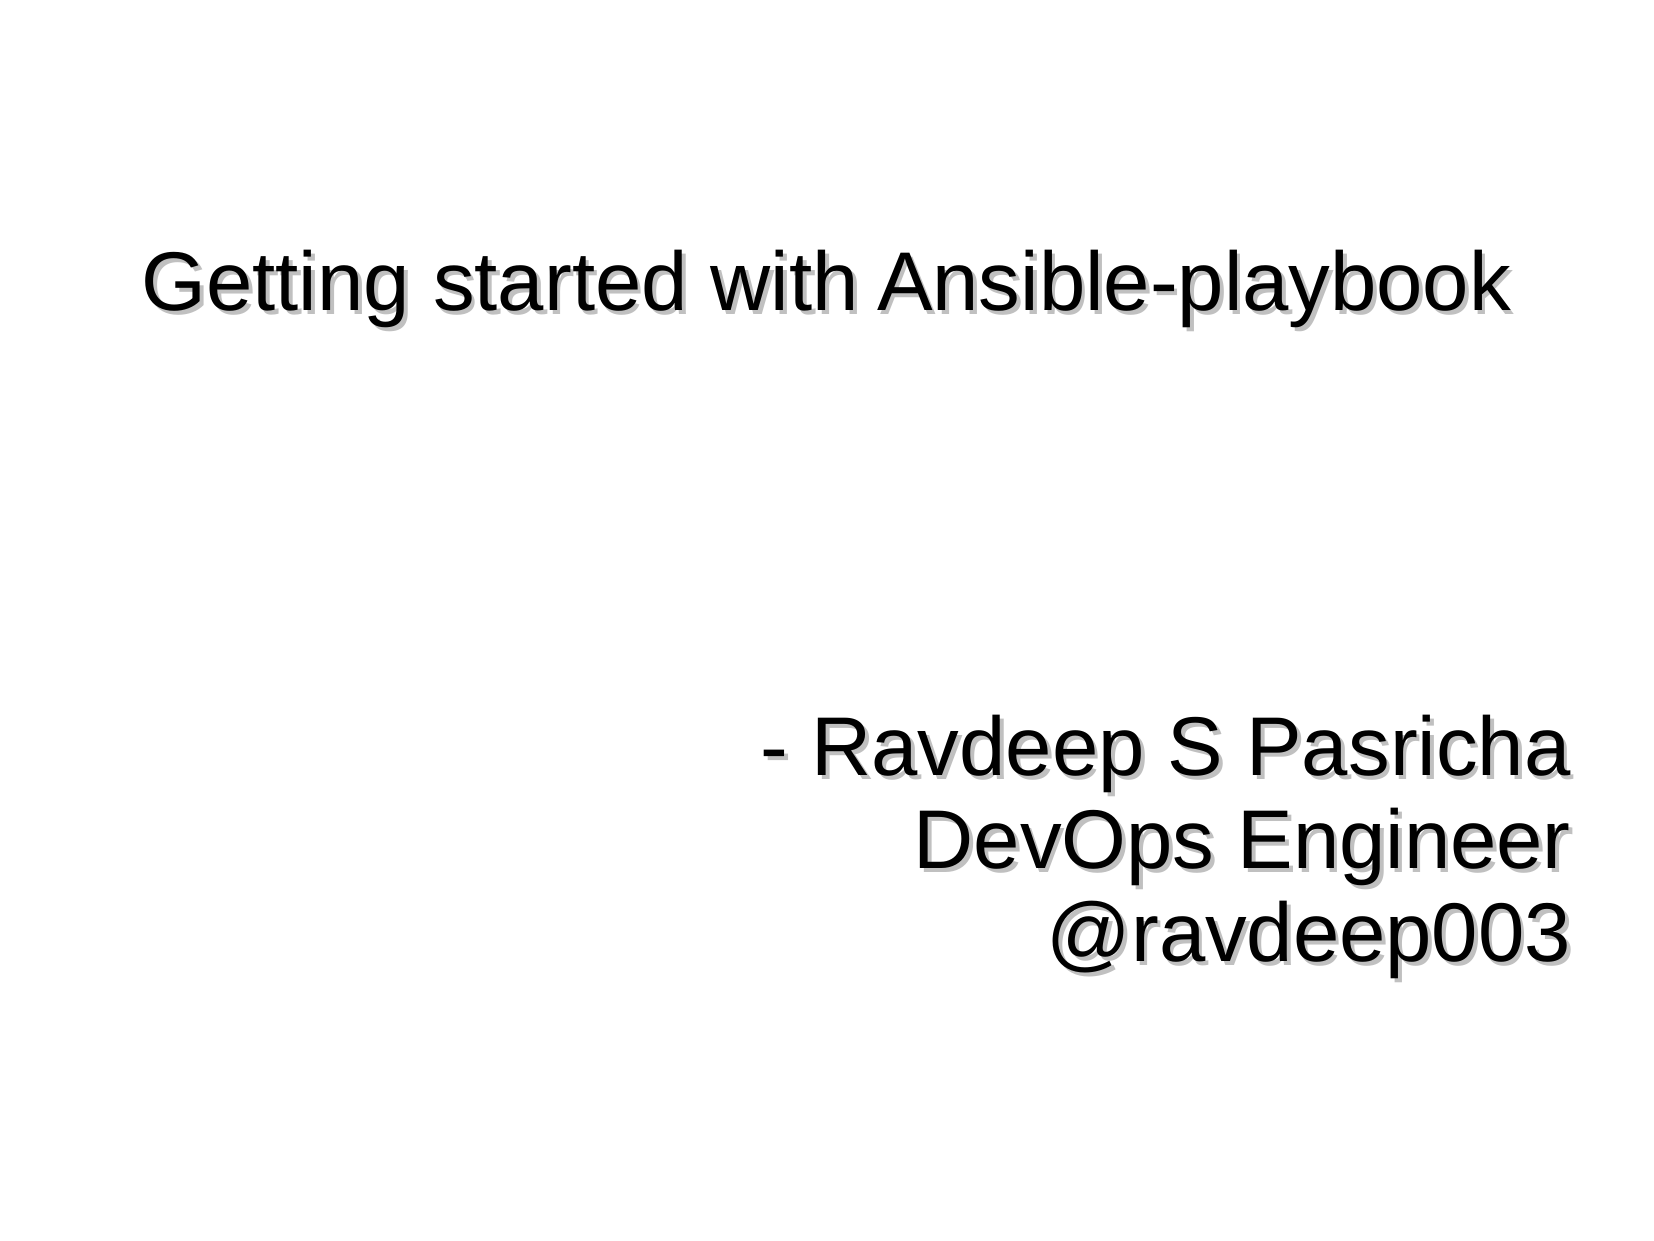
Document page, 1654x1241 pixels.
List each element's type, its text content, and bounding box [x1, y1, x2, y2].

subtitle Getting started with Ansible-playbook - Ravdeep S Pasricha DevOps Engineer @ravdeep003 [82, 49, 1571, 1182]
